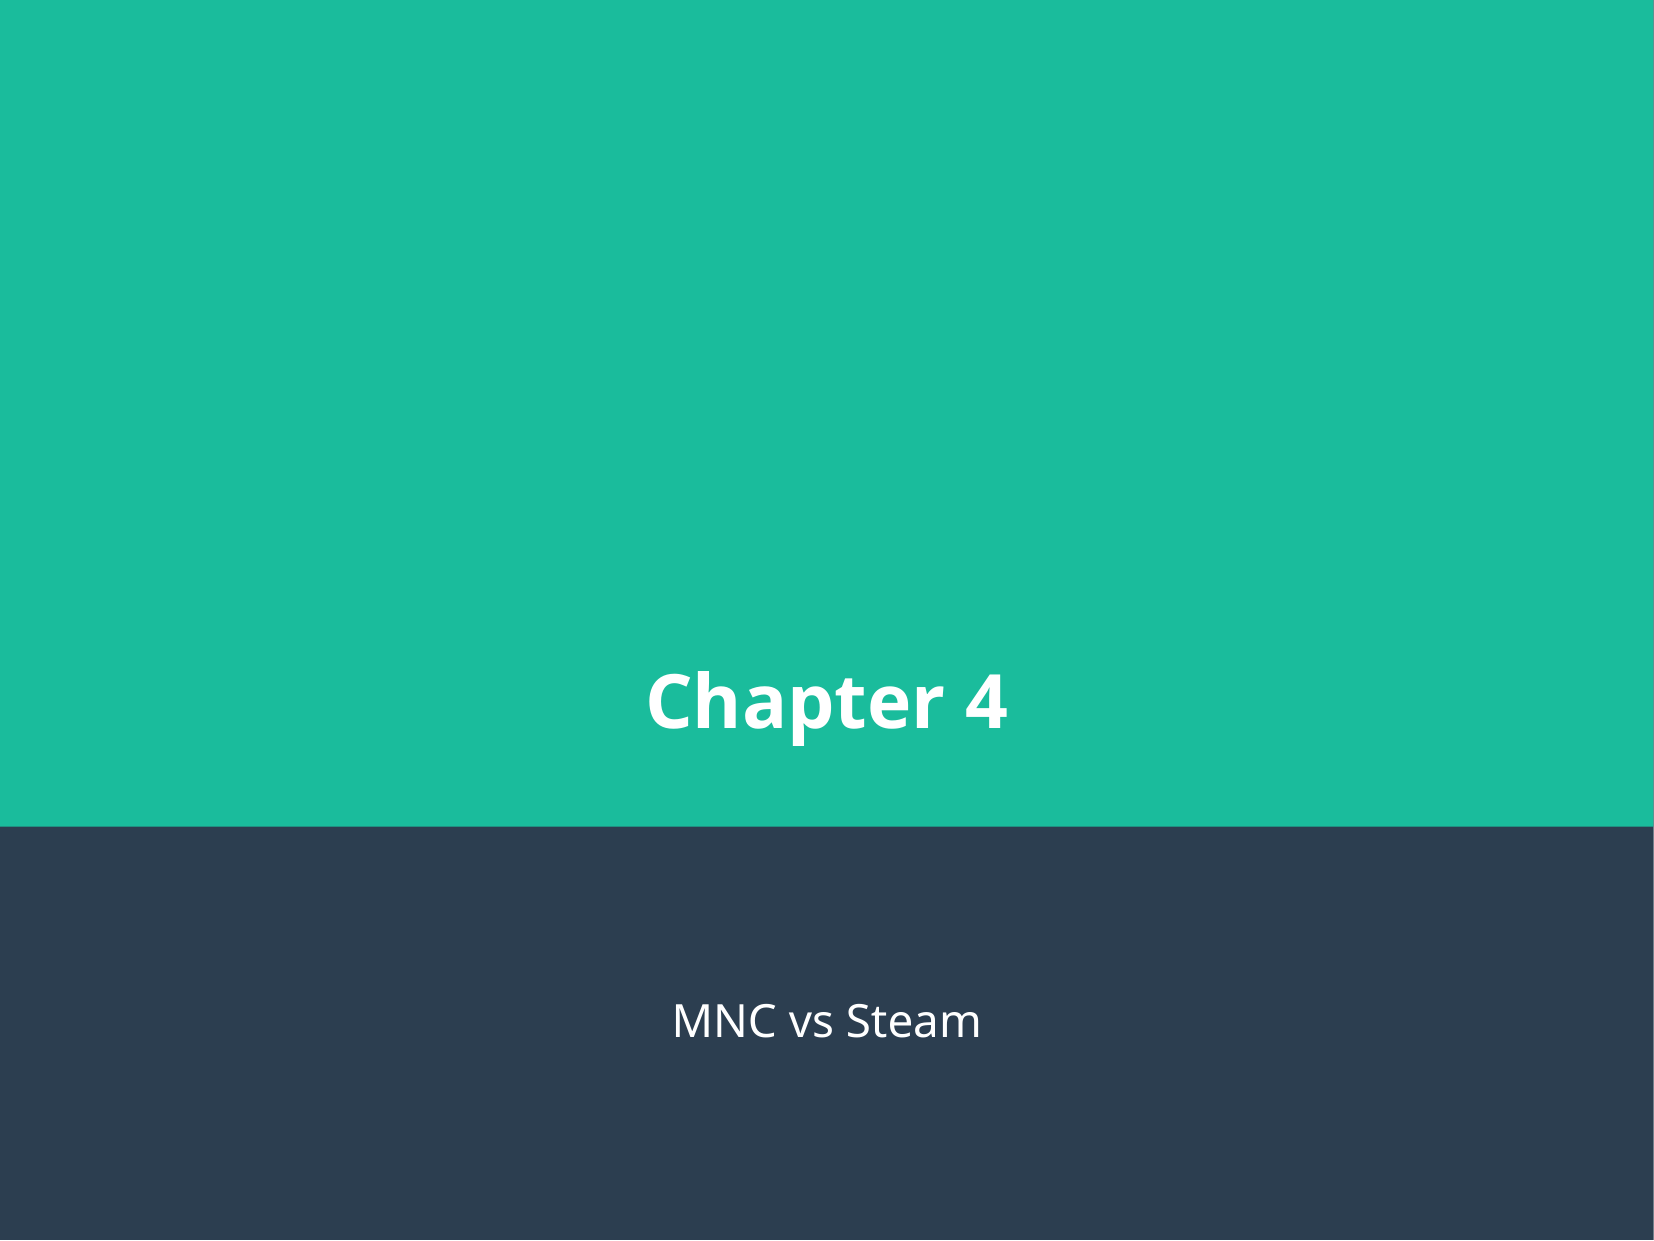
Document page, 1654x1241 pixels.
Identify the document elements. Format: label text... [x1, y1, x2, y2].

text_box Chapter 4 [59, 620, 1595, 778]
text_box MNC vs Steam [59, 856, 1595, 1181]
